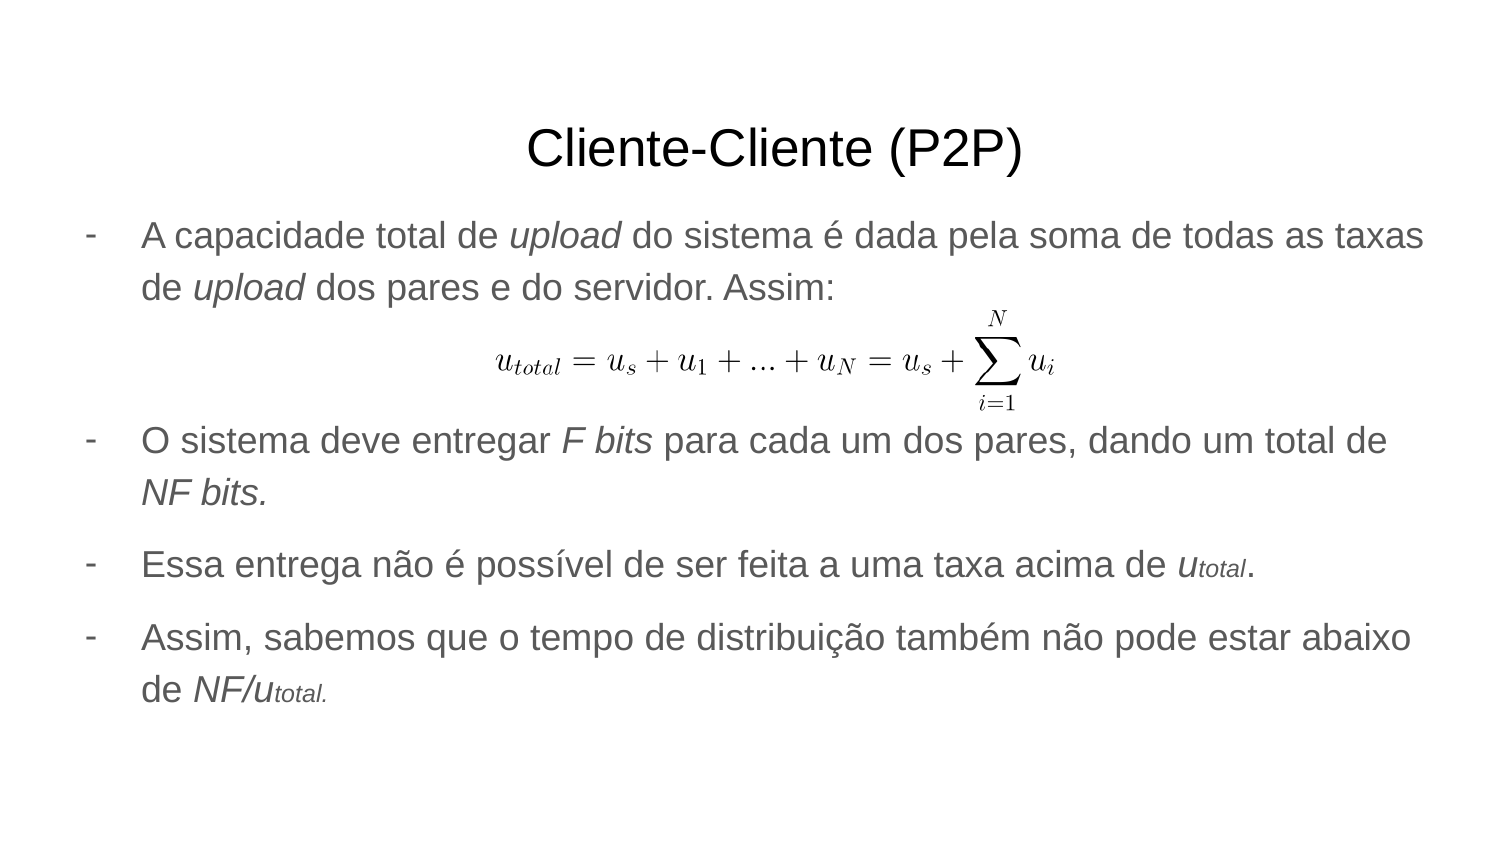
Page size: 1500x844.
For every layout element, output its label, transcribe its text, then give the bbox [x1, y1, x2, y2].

picture [485, 299, 1065, 422]
list A capacidade total de upload do sistema é dada pela soma de todas as taxas de upload dos pares e do servidor. Assim: O sistema deve entregar F bits para cada um dos pares, dando um total de NF bits. Essa entrega não é possível de ser feita a uma taxa acima de utotal. Assim, sabemos que o tempo de distribuição também não pode estar abaixo de NF/utotal. [51, 189, 1449, 750]
title Cliente-Cliente (P2P) [76, 98, 1474, 192]
